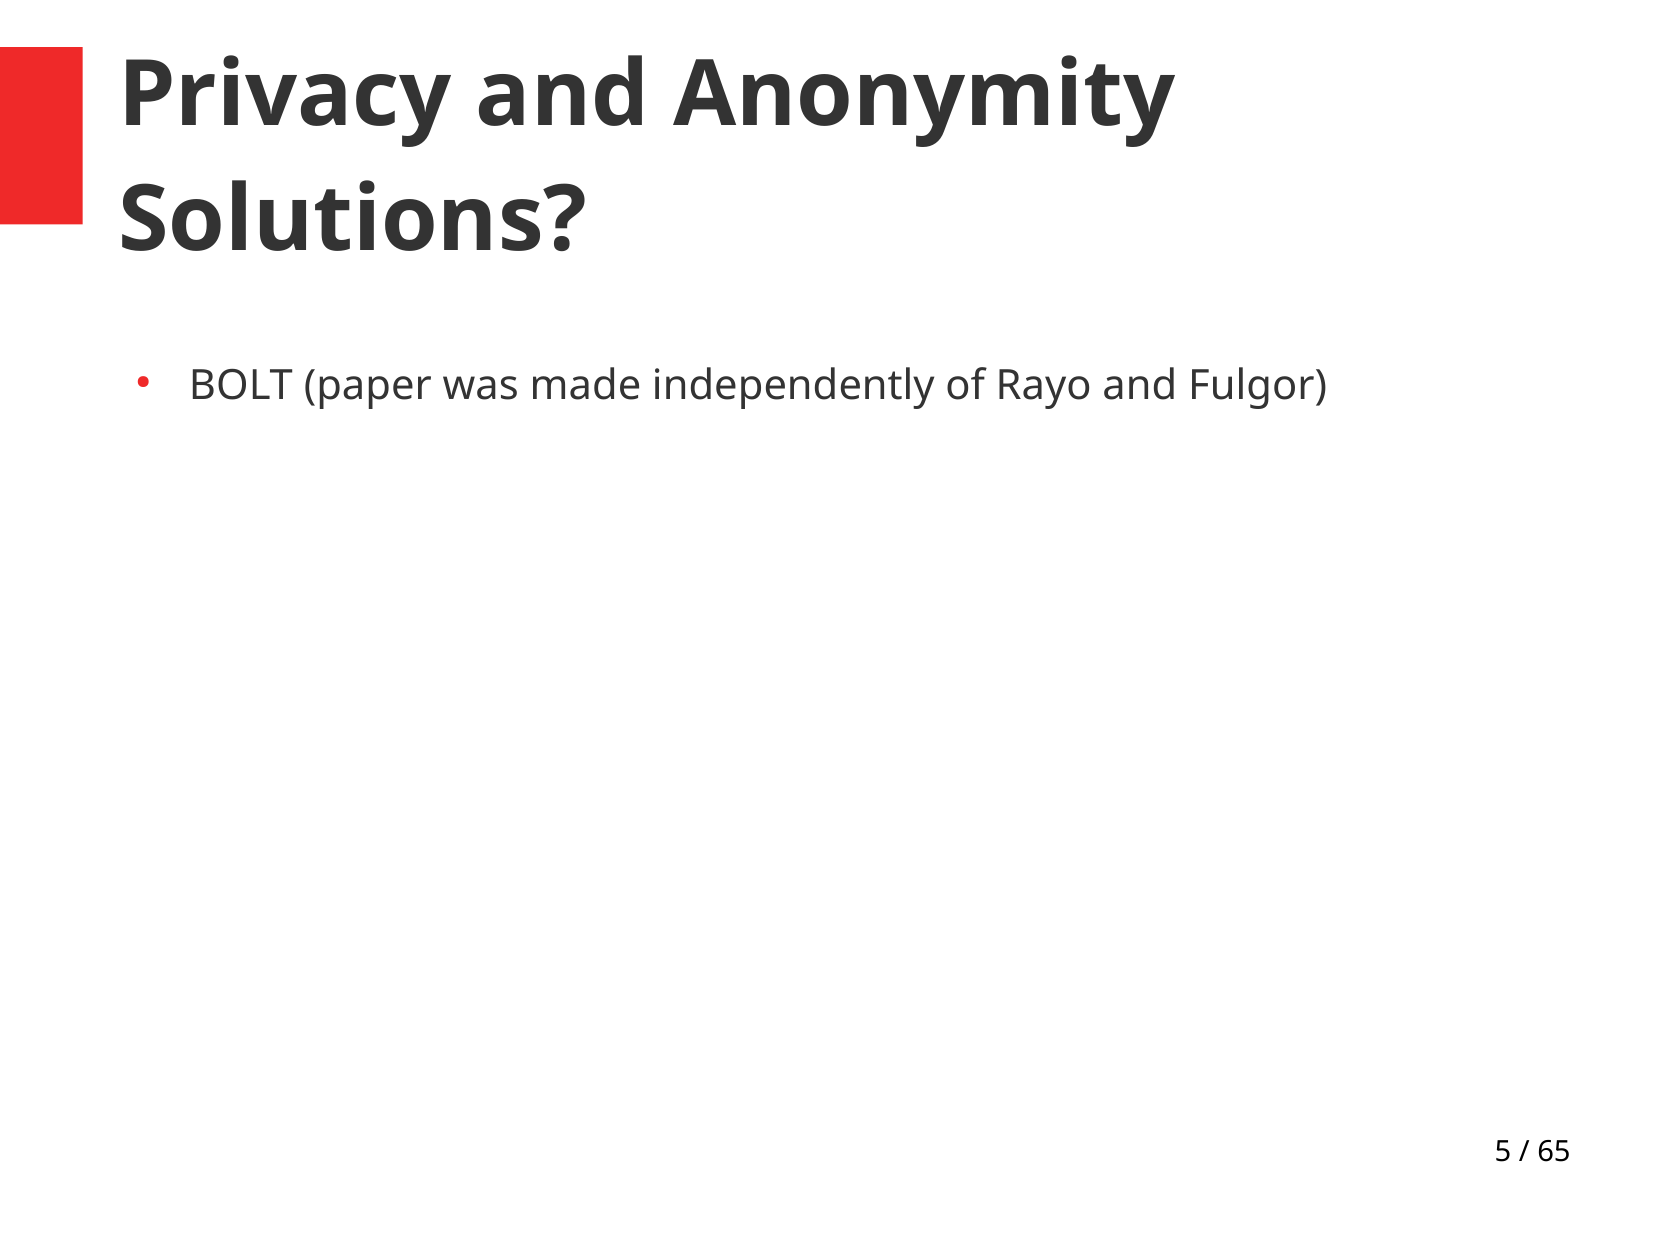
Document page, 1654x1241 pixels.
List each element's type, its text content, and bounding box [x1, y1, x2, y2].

list BOLT (paper was made independently of Rayo and Fulgor) [118, 354, 1536, 1074]
title Privacy and Anonymity Solutions? [118, 49, 1571, 257]
